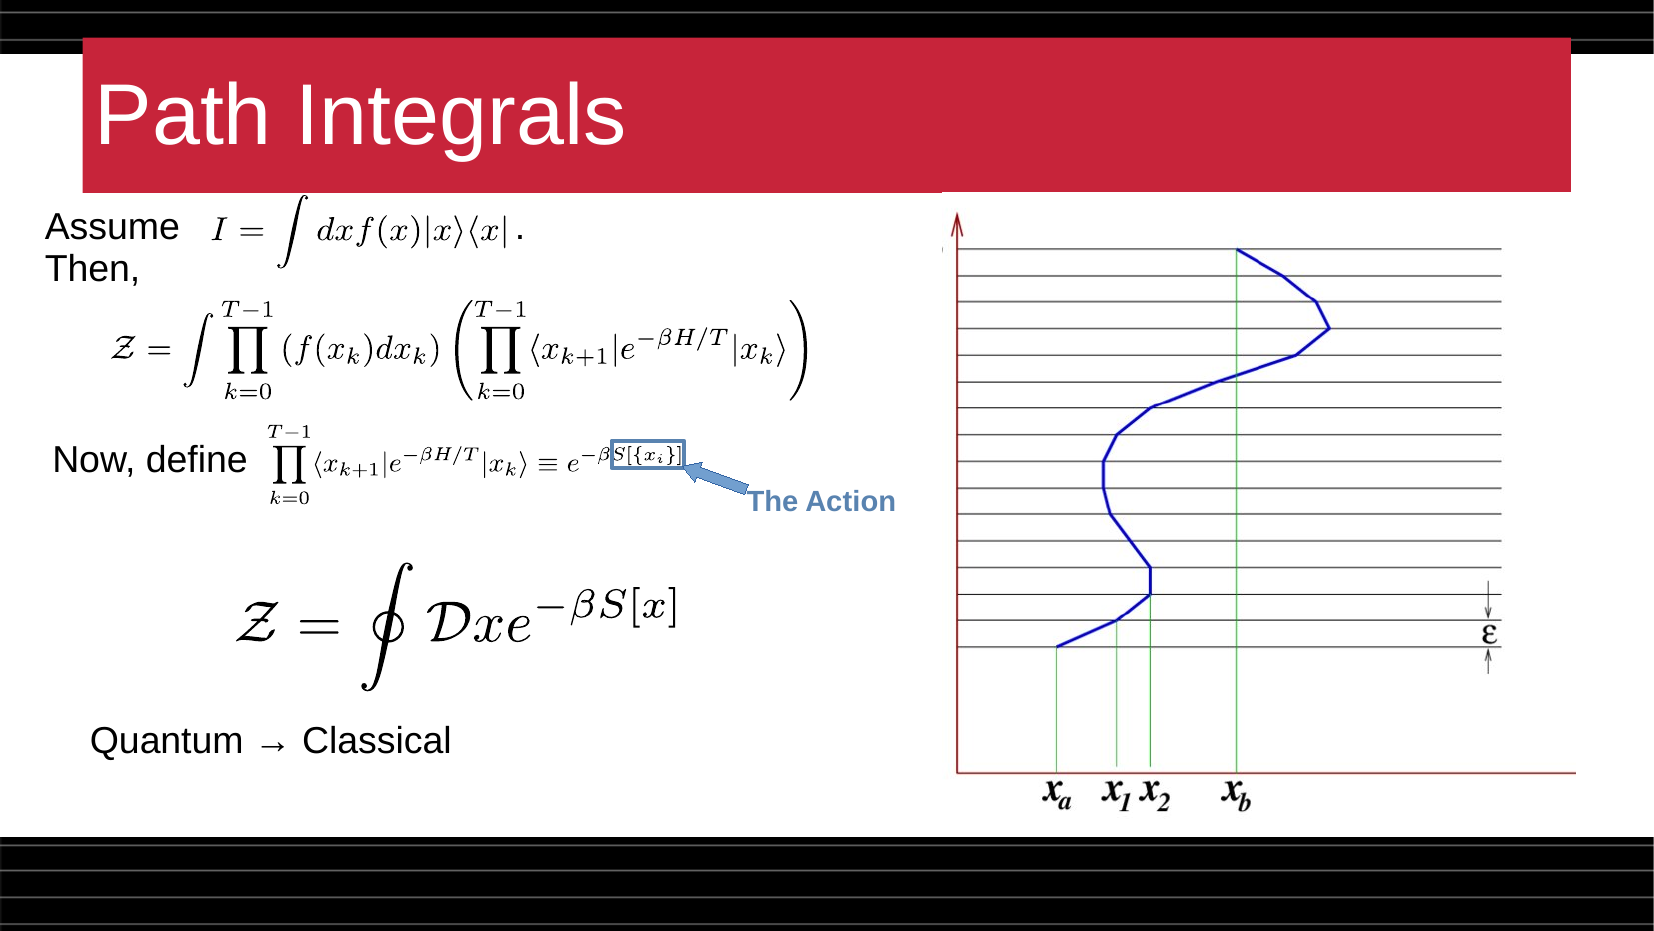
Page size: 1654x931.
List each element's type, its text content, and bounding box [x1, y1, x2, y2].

text_box [235, 562, 676, 692]
picture [0, 0, 1654, 54]
text_box Quantum → Classical [75, 712, 863, 770]
text_box The Action [731, 477, 920, 526]
text_box [211, 195, 506, 269]
text_box [267, 424, 731, 505]
title Path Integrals [82, 37, 1571, 193]
text_box [111, 300, 808, 401]
text_box Assume . Then, [30, 198, 563, 297]
text_box Now, define [37, 430, 268, 488]
picture [0, 837, 1654, 931]
picture [942, 192, 1576, 826]
